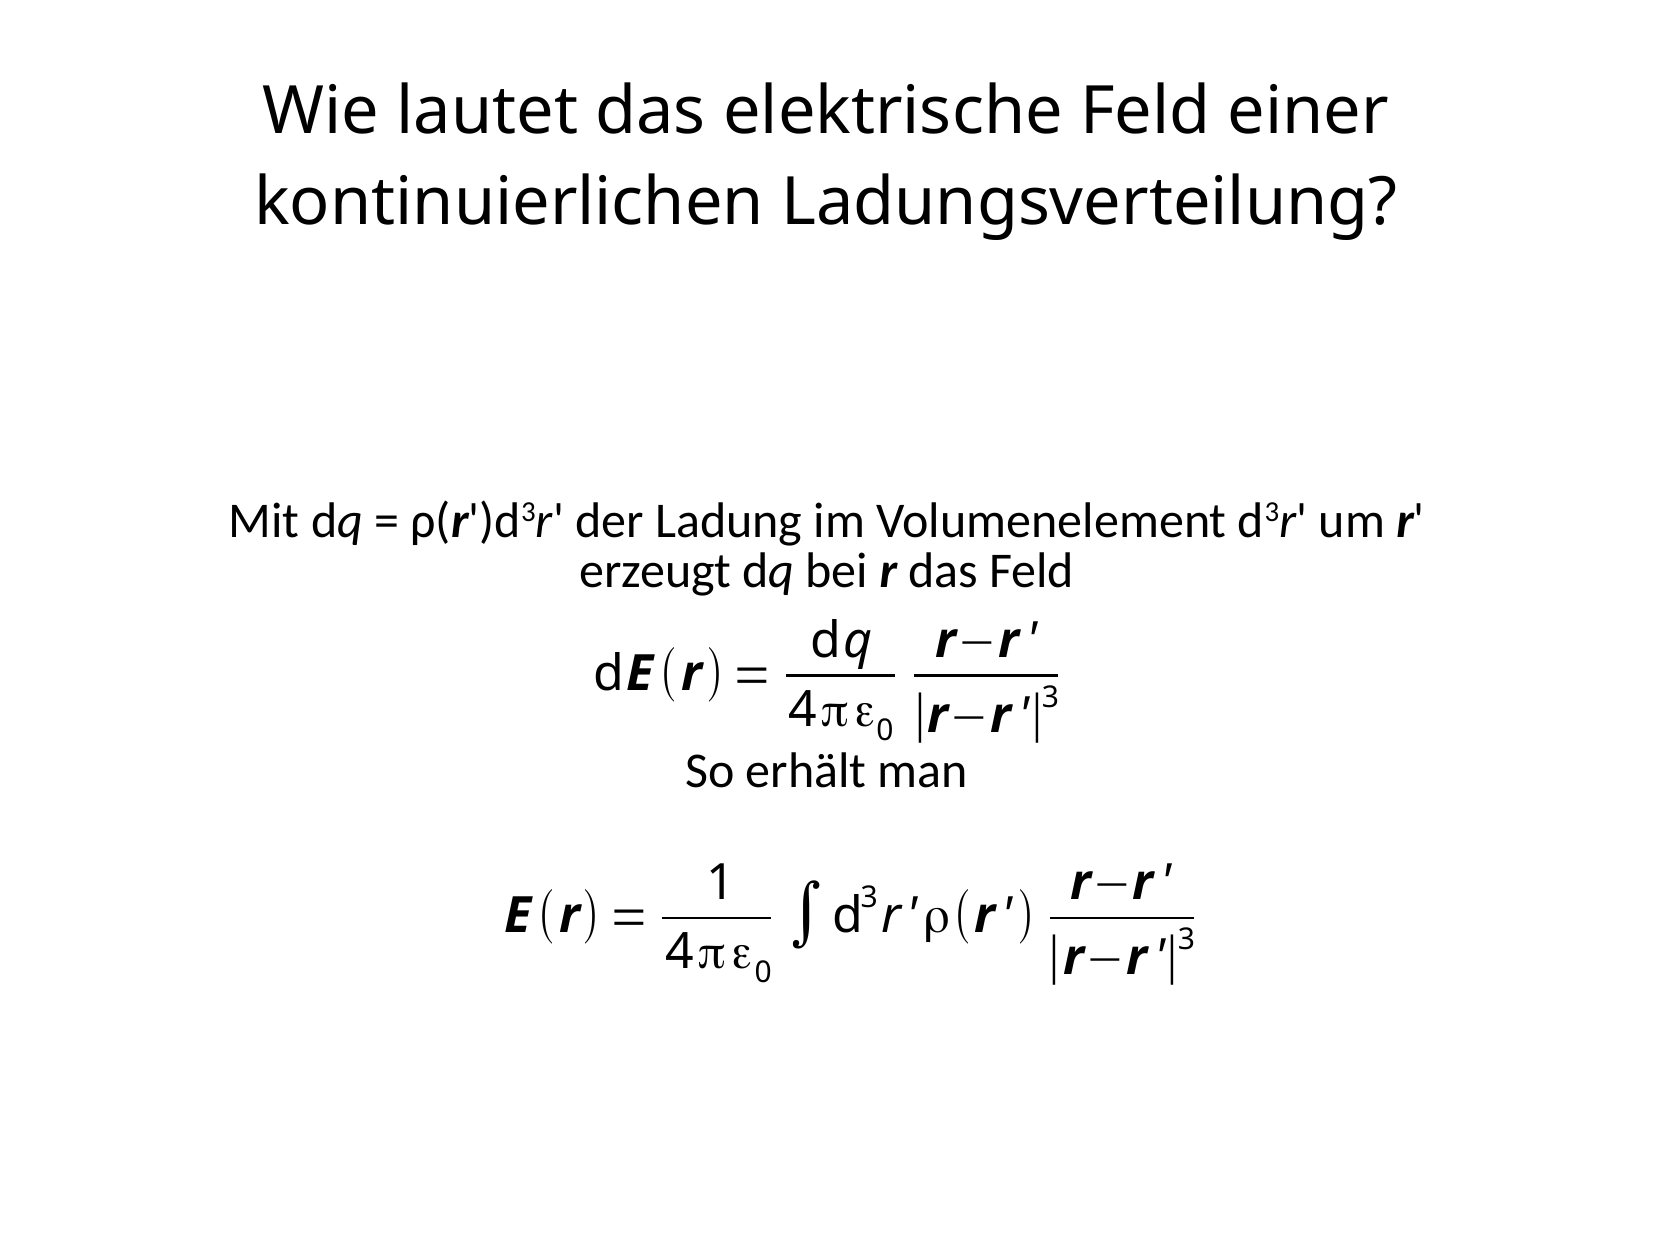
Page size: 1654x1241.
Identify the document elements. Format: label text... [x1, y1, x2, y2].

subtitle Mit dq = ρ(r')d3r' der Ladung im Volumenelement d3r' um r' erzeugt dq bei r das Feld So erhält man [82, 290, 1571, 1010]
title Wie lautet das elektrische Feld einer kontinuierlichen Ladungsverteilung? [82, 49, 1571, 257]
chart [587, 610, 1067, 748]
chart [496, 852, 1202, 990]
